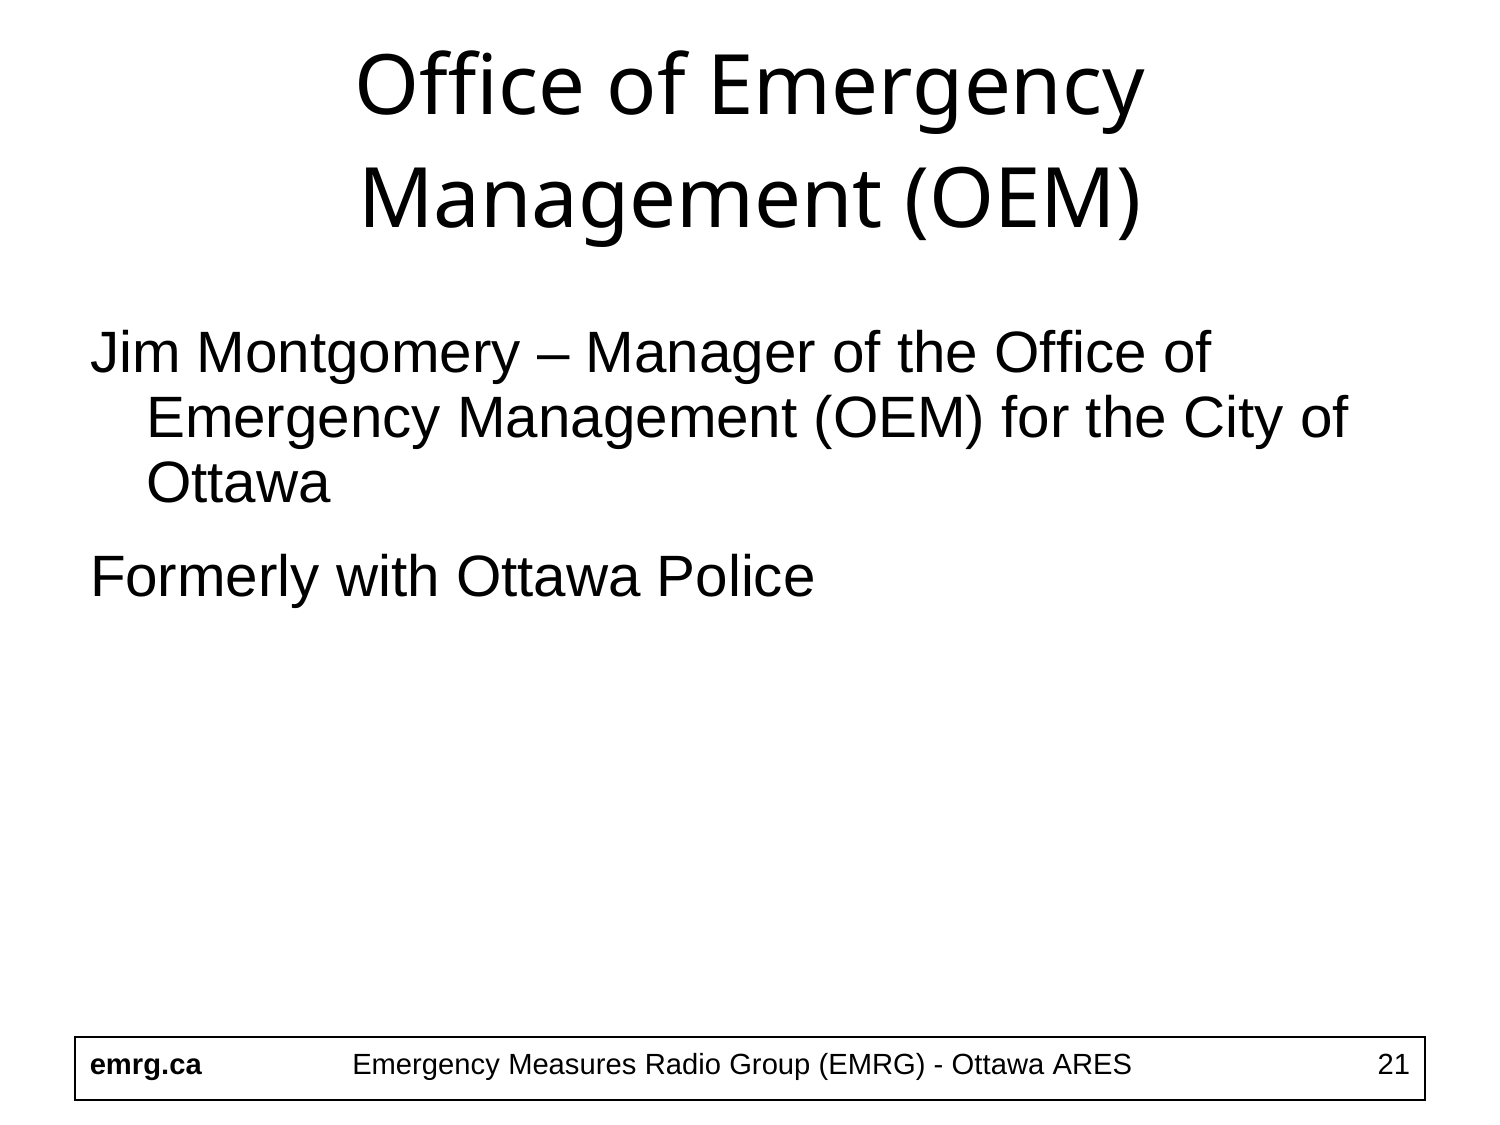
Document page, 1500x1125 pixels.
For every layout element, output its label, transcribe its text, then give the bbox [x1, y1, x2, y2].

text_box Emergency Measures Radio Group (EMRG) - Ottawa ARES [247, 1037, 1238, 1103]
text_box <number> [1246, 1037, 1426, 1103]
title Office of Emergency Management (OEM) [75, 31, 1426, 247]
list Jim Montgomery – Manager of the Office of Emergency Management (OEM) for the City of Ottawa Formerly with Ottawa Police [75, 312, 1426, 1015]
